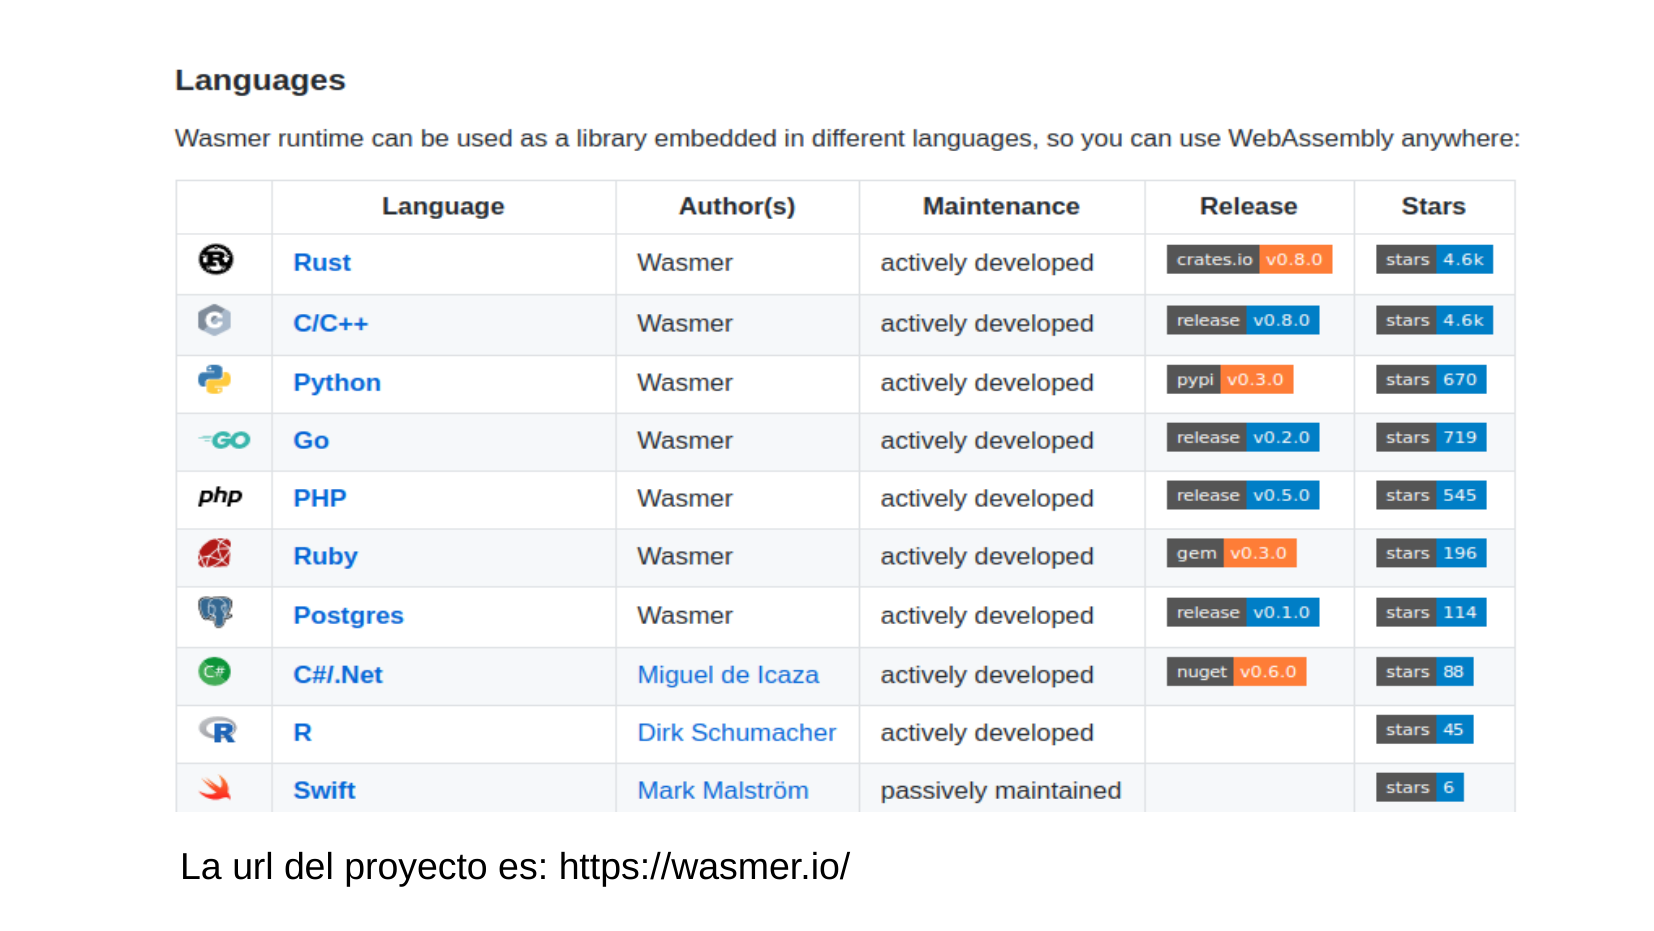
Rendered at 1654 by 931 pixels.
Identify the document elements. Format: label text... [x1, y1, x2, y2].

picture [145, 57, 1560, 812]
text_box La url del proyecto es: https://wasmer.io/ [165, 838, 1595, 898]
